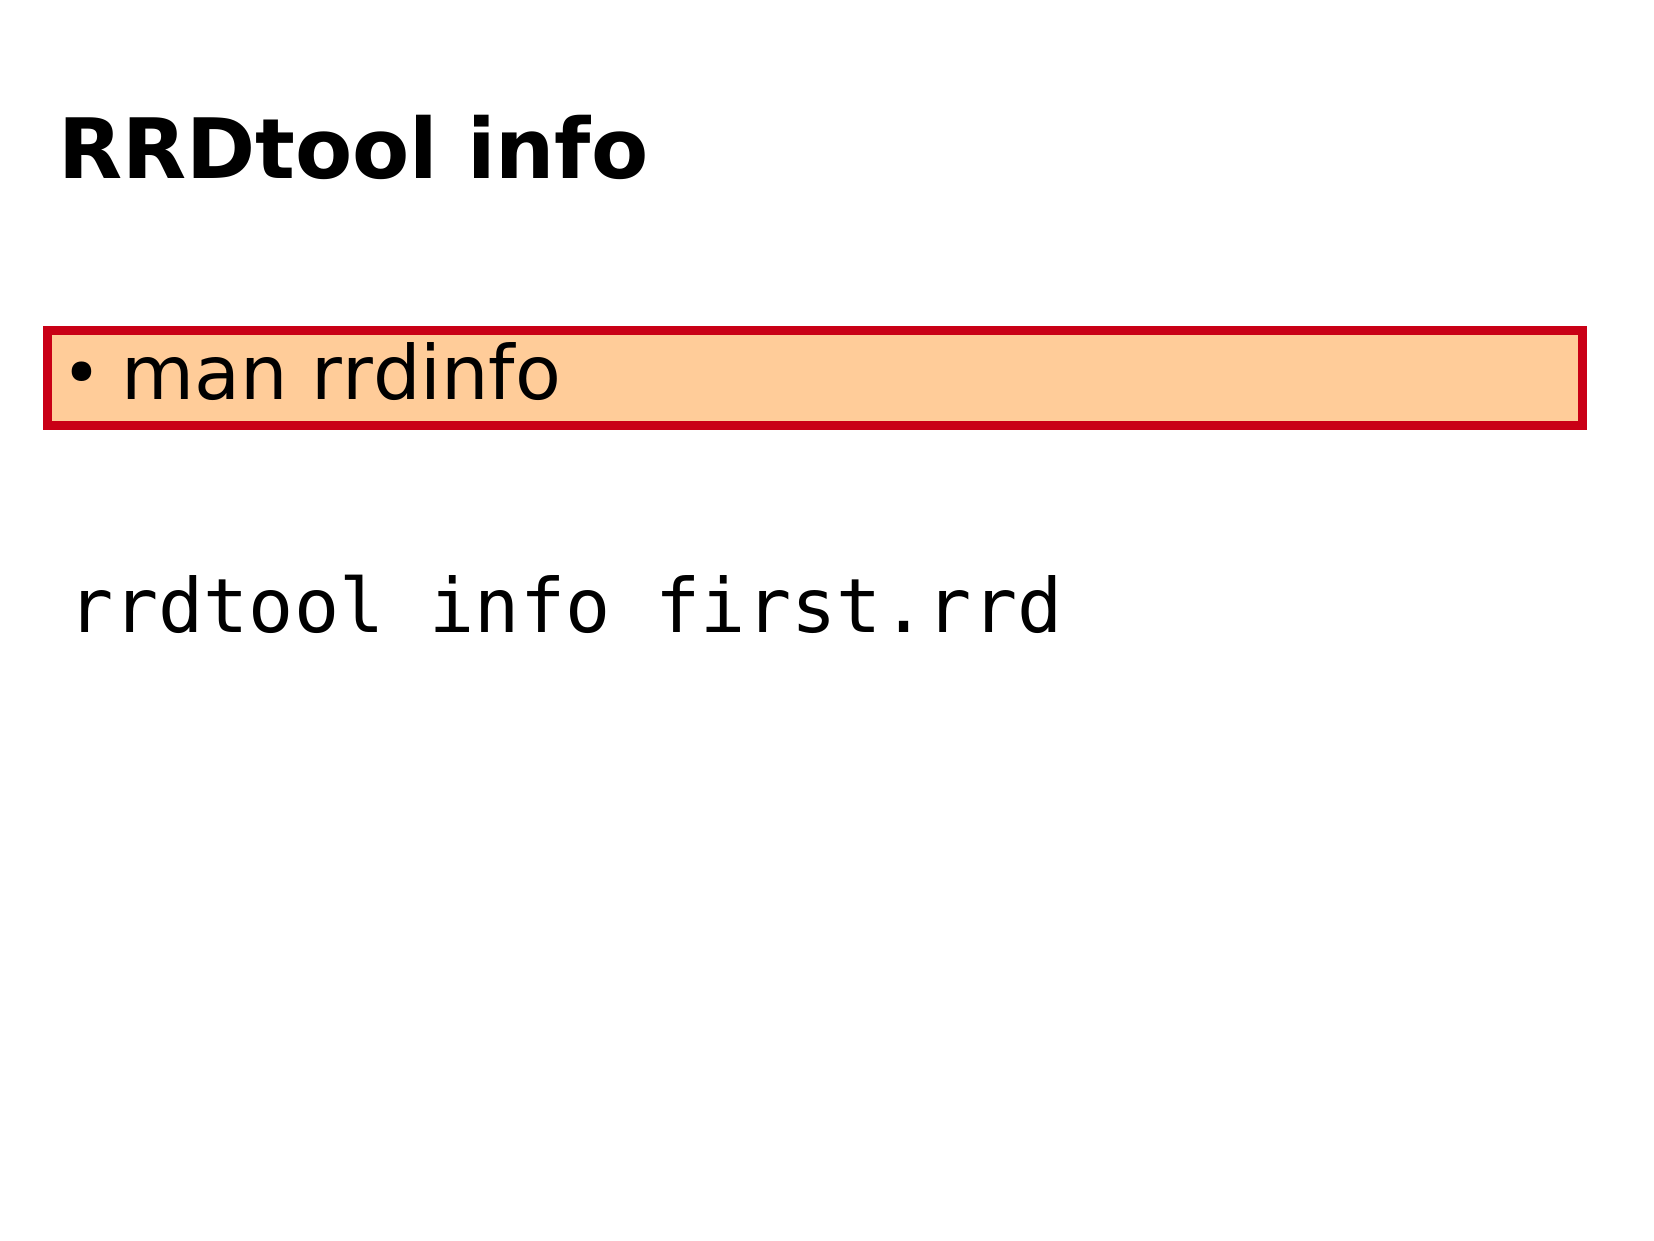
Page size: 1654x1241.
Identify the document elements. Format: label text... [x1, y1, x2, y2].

title RRDtool info [59, 75, 1607, 225]
list man rrdinfo rrdtool info first.rrd [50, 329, 1571, 1099]
text_box [1571, 330, 1583, 426]
